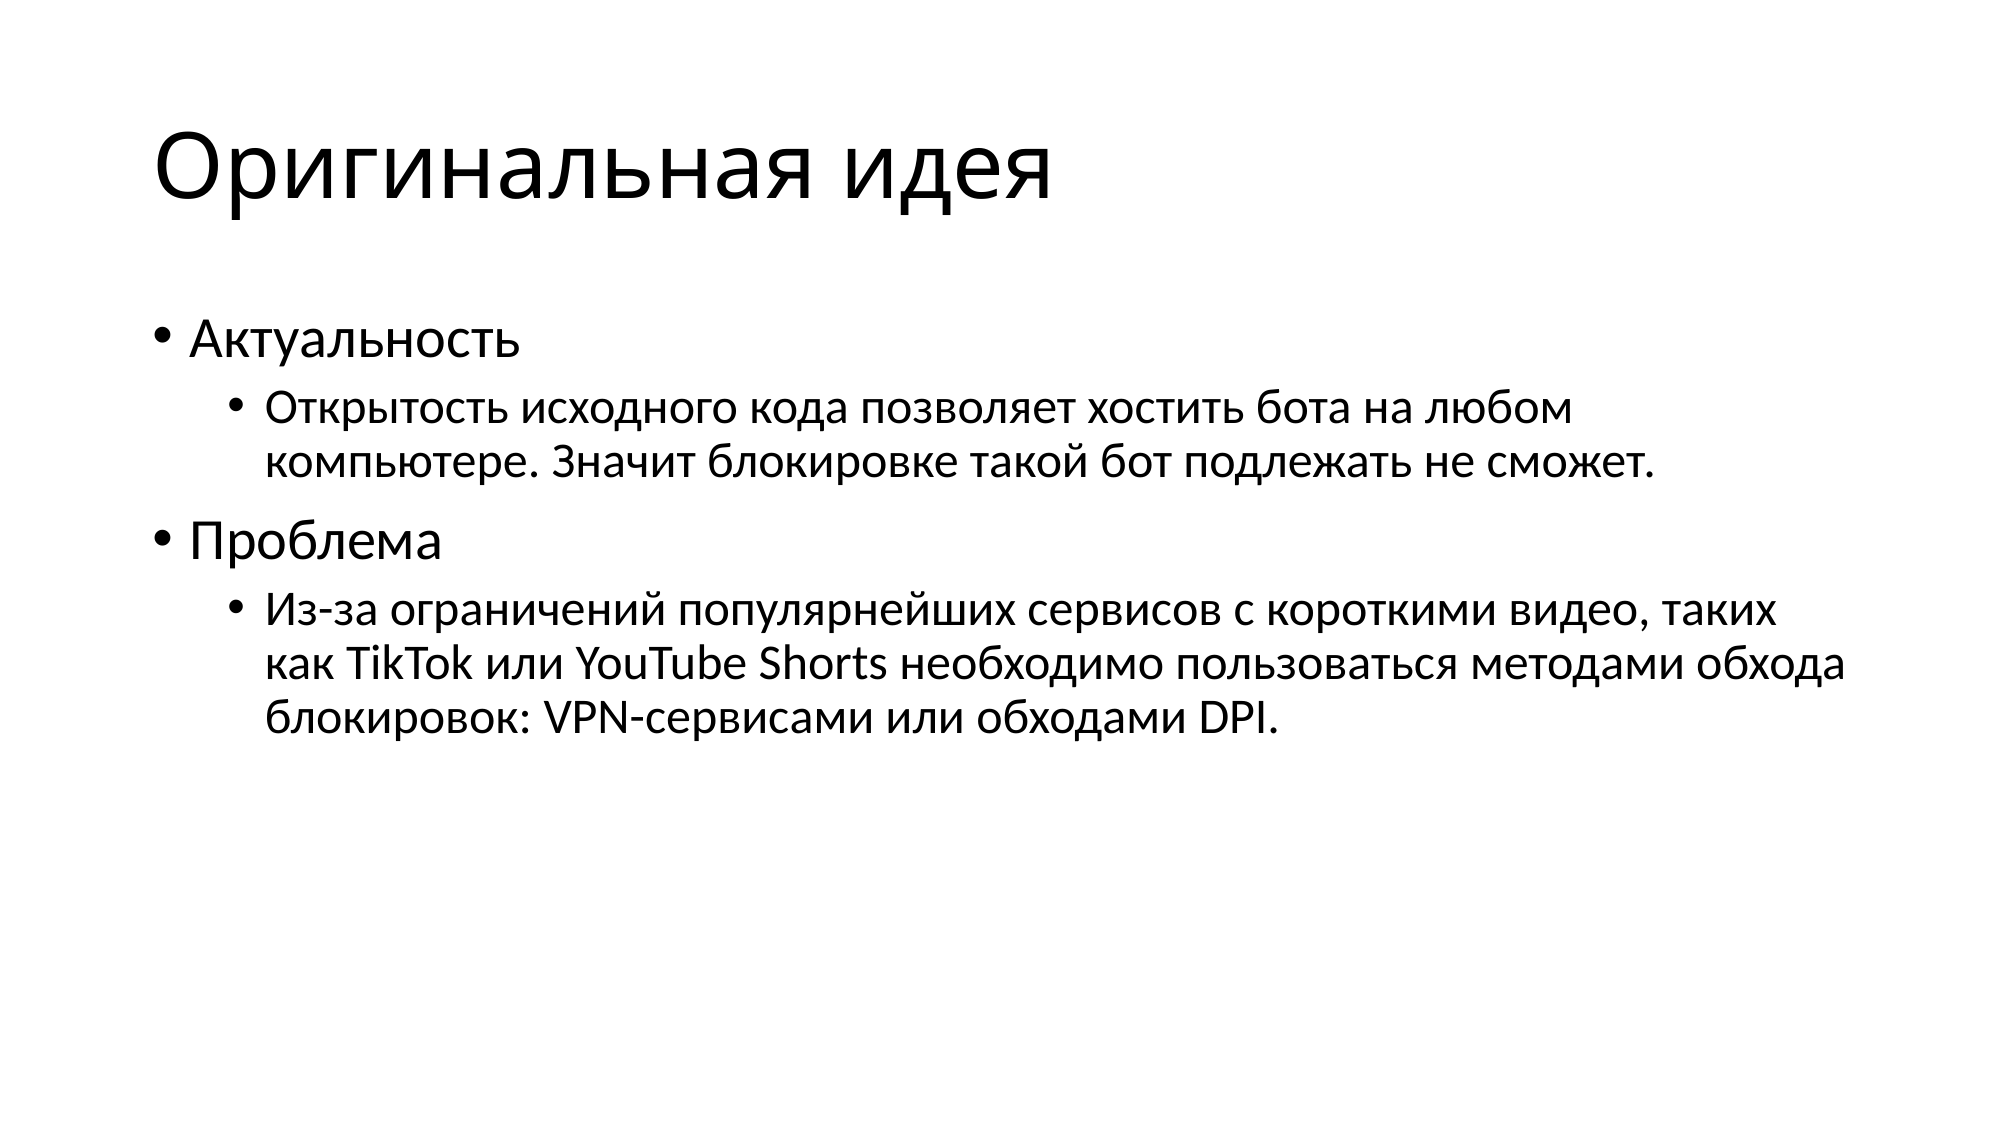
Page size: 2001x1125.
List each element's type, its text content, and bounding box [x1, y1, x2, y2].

title Оригинальная идея [137, 59, 1863, 278]
list Актуальность Открытость исходного кода позволяет хостить бота на любом компьютере. Значит блокировке такой бот подлежать не сможет. Проблема Из-за ограничений популярнейших сервисов с короткими видео, таких как TikTok или YouTube Shorts необходимо пользоваться методами обхода блокировок: VPN-сервисами или обходами DPI. [137, 299, 1863, 1014]
